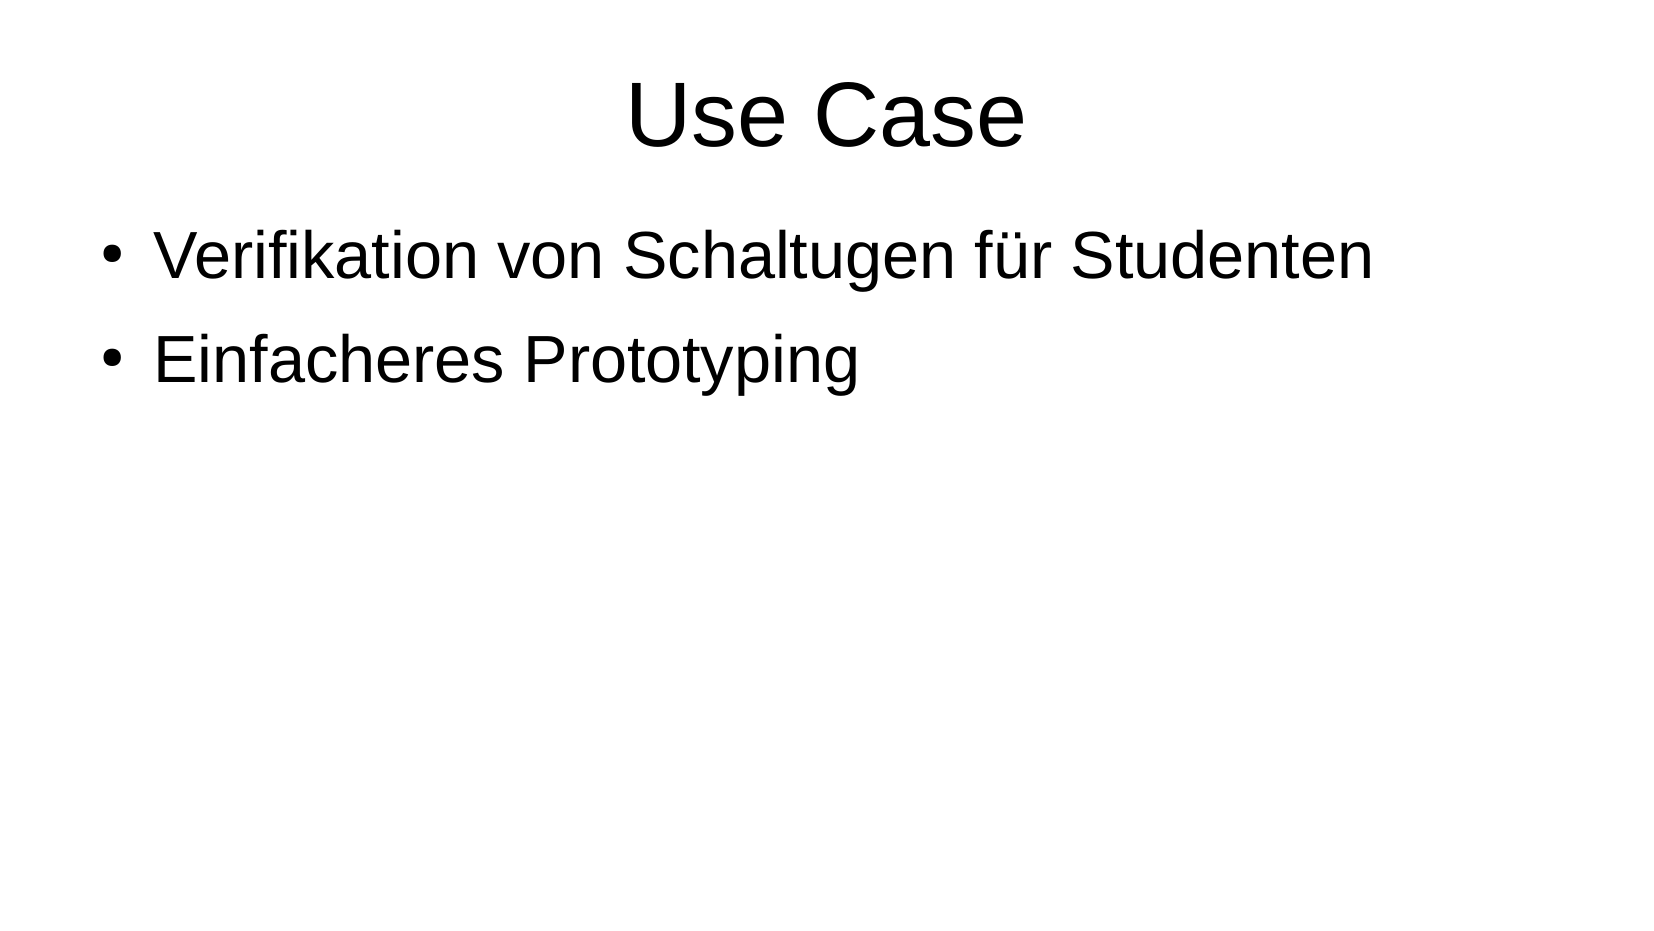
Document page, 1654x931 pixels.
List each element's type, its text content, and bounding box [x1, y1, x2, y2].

title Use Case [82, 37, 1571, 193]
list Verifikation von Schaltugen für Studenten Einfacheres Prototyping [82, 217, 1571, 758]
